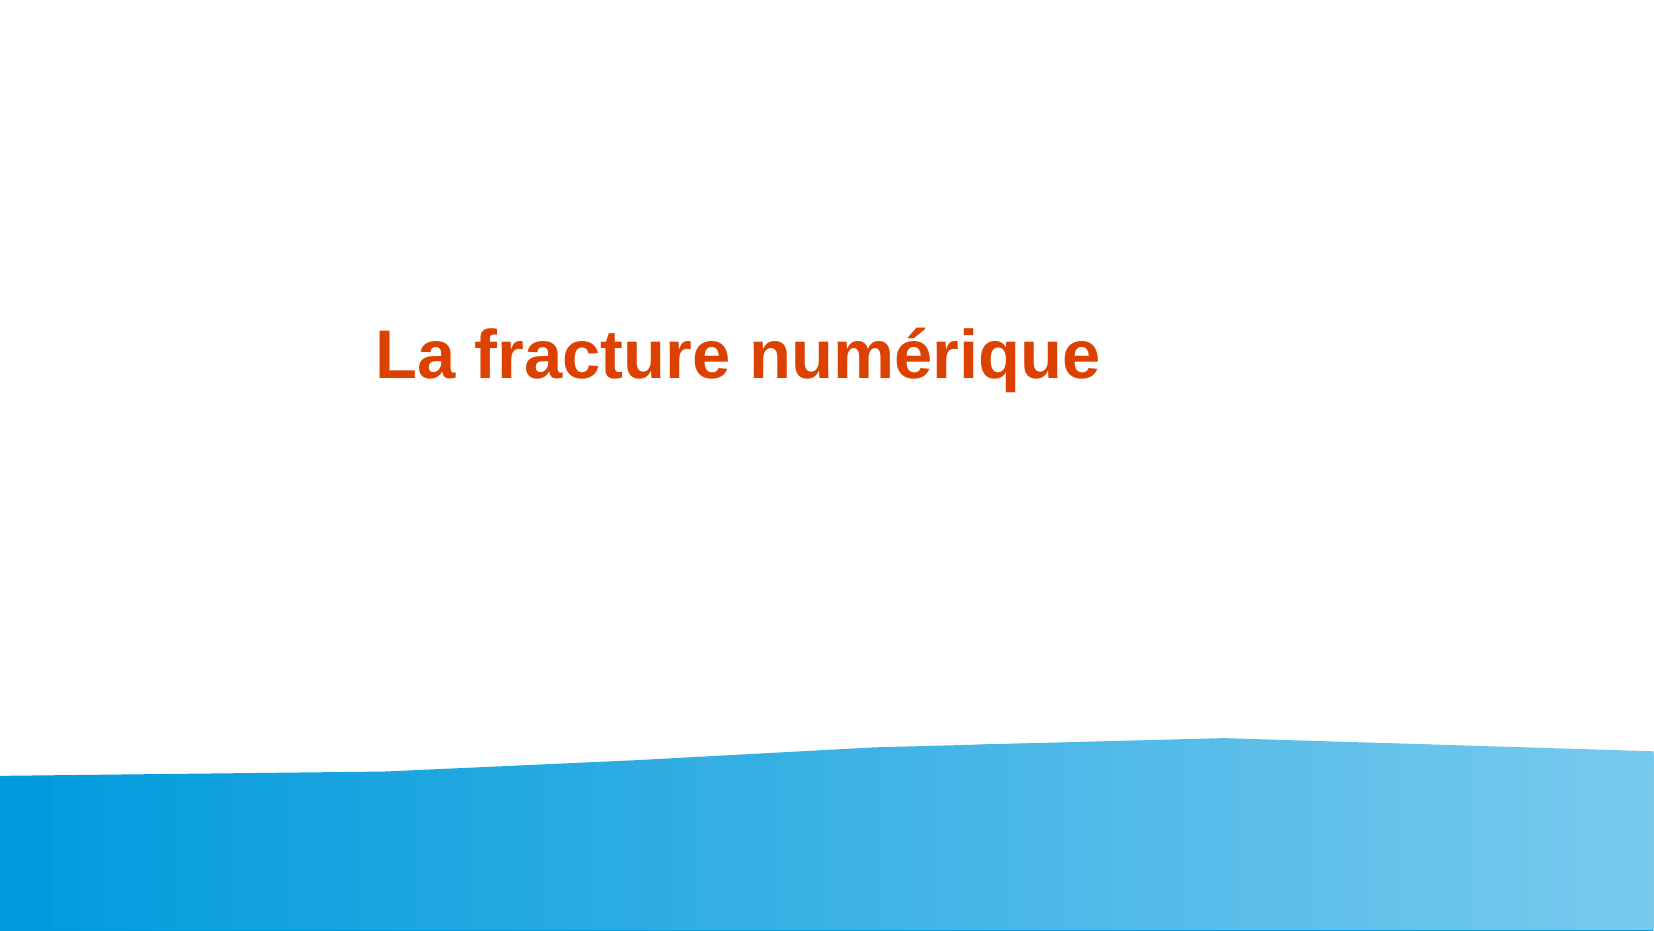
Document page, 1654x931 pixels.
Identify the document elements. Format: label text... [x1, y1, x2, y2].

title La fracture numérique [0, 265, 1477, 443]
